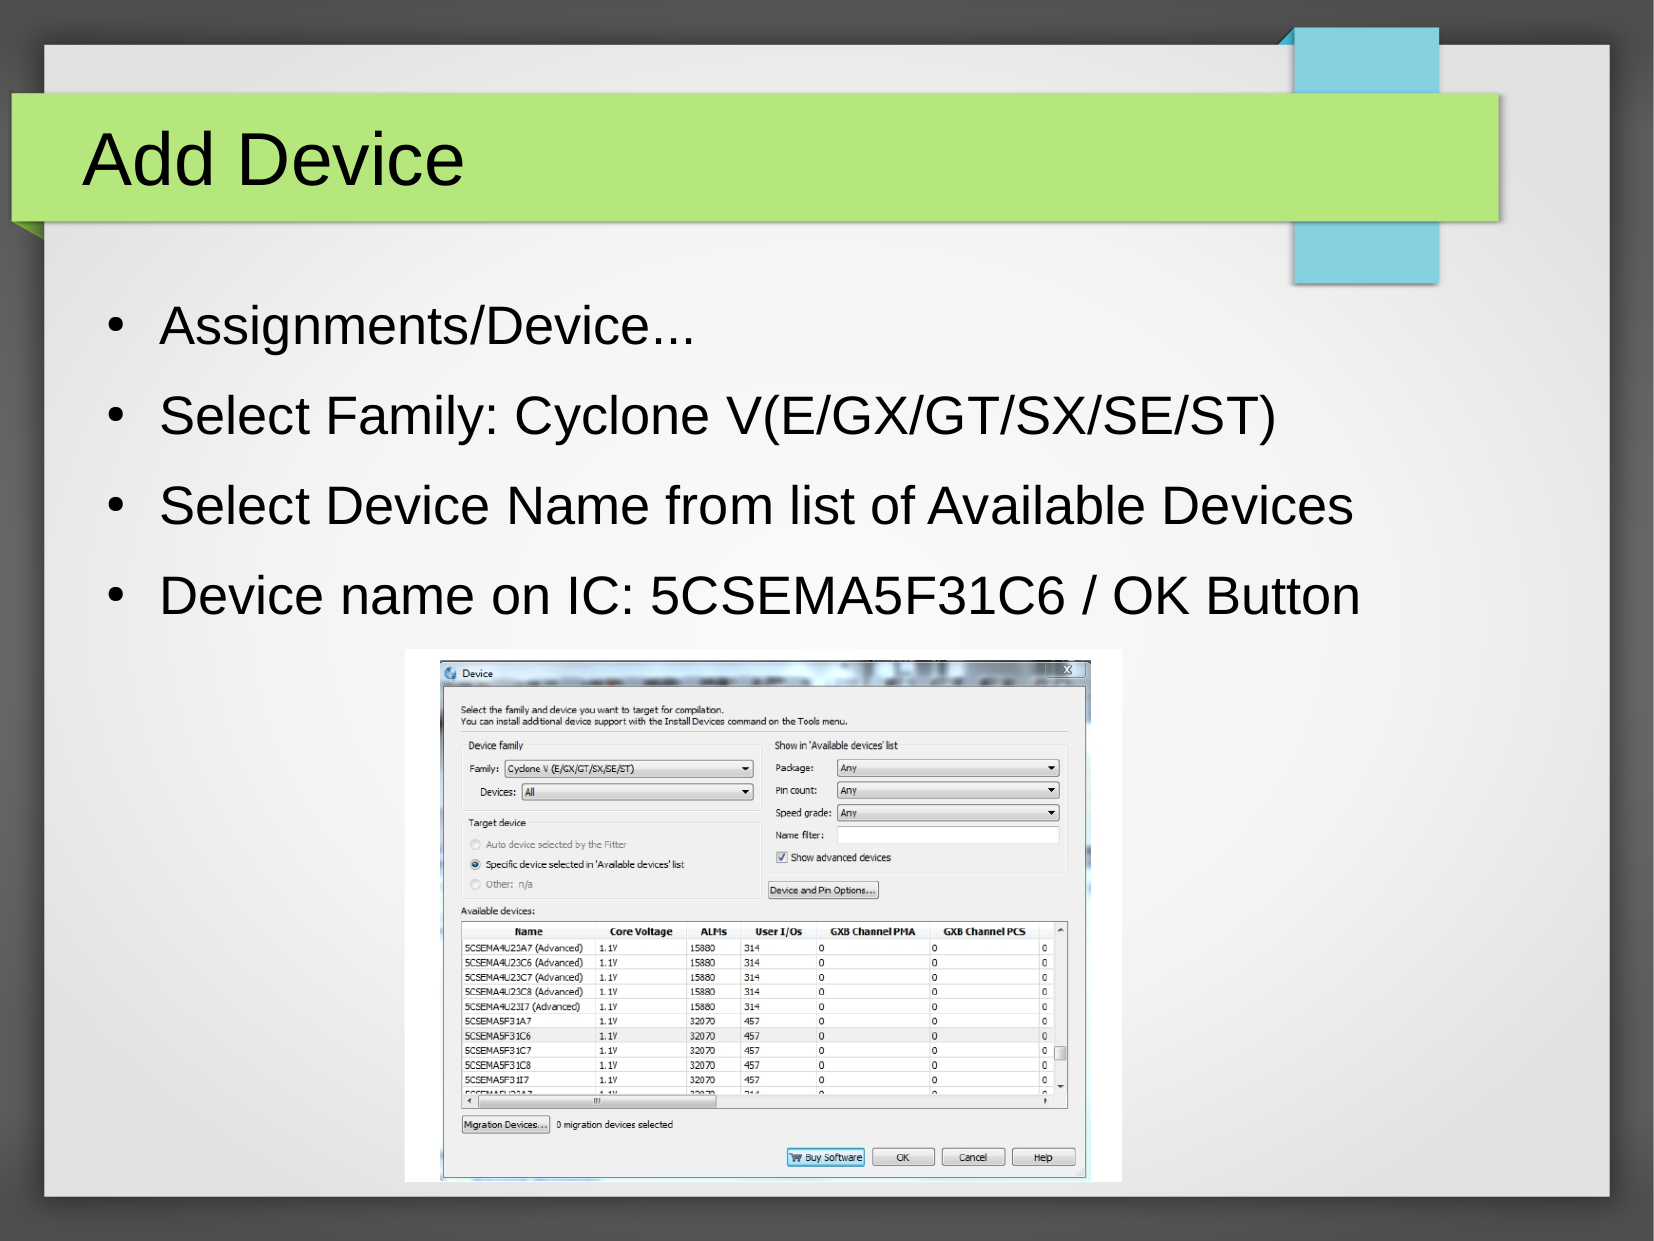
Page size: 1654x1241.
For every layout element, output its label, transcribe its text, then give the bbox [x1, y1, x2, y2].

picture [0, 0, 1654, 1241]
title Add Device [82, 100, 1264, 219]
list Assignments/Device... Select Family: Cyclone V(E/GX/GT/SX/SE/ST) Select Device Name from list of Available Devices Device name on IC: 5CSEMA5F31C6 / OK Button [88, 295, 1577, 1015]
